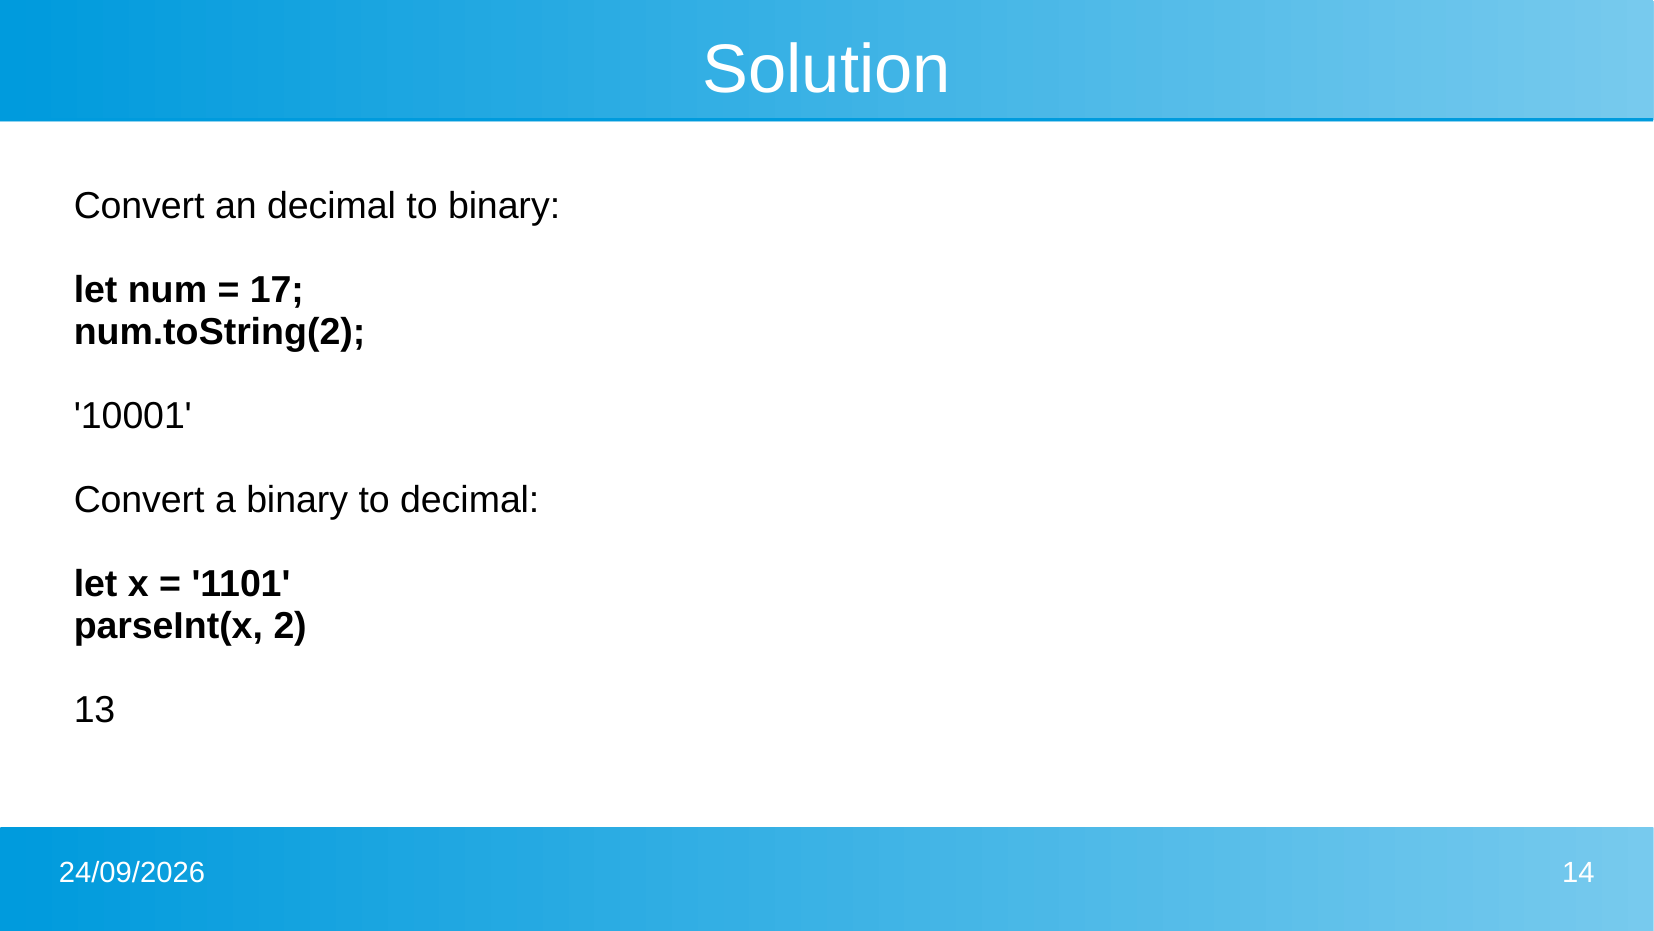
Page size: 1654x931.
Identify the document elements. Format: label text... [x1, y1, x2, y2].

title Solution [59, 29, 1595, 108]
text_box Convert an decimal to binary: let num = 17; num.toString(2); '10001' Convert a binary to decimal: let x = '1101' parseInt(x, 2) 13 [59, 177, 1123, 822]
